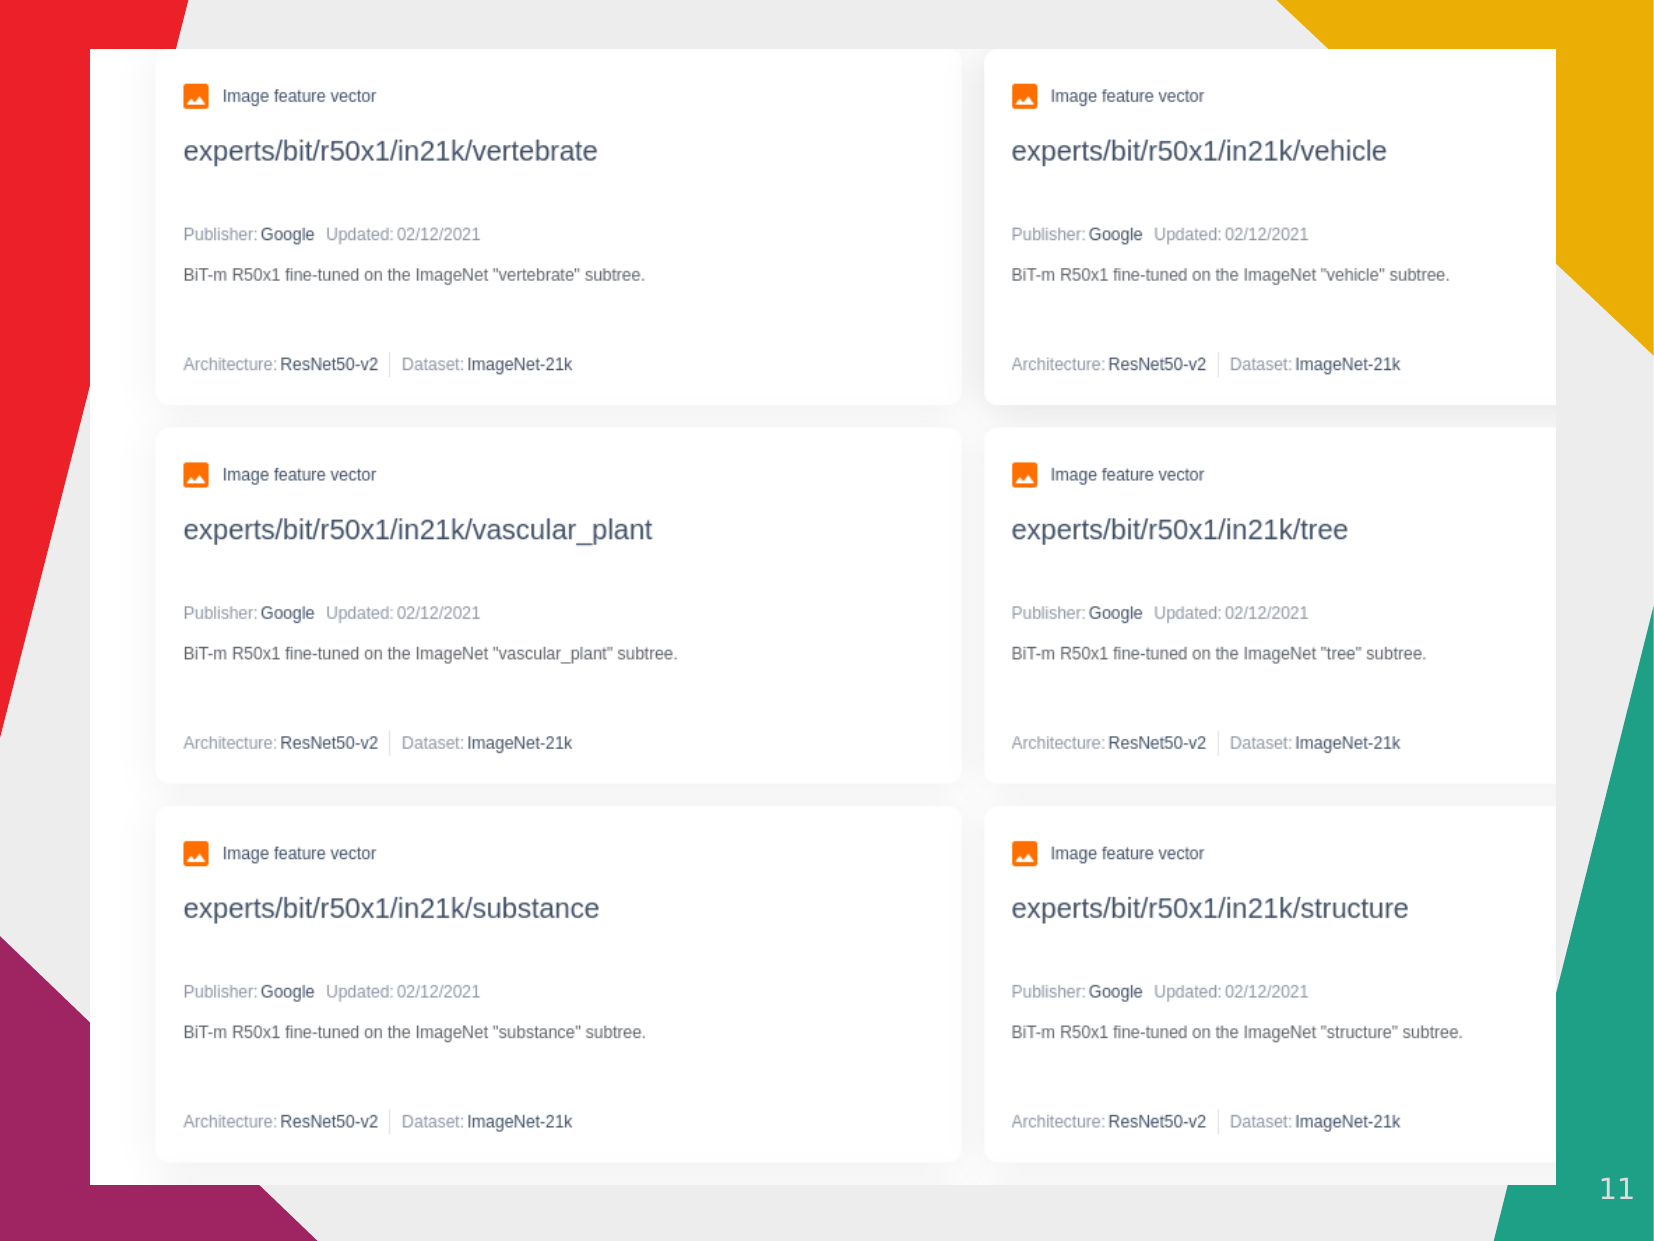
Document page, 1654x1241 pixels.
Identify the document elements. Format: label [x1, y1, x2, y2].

picture [90, 49, 1556, 1186]
